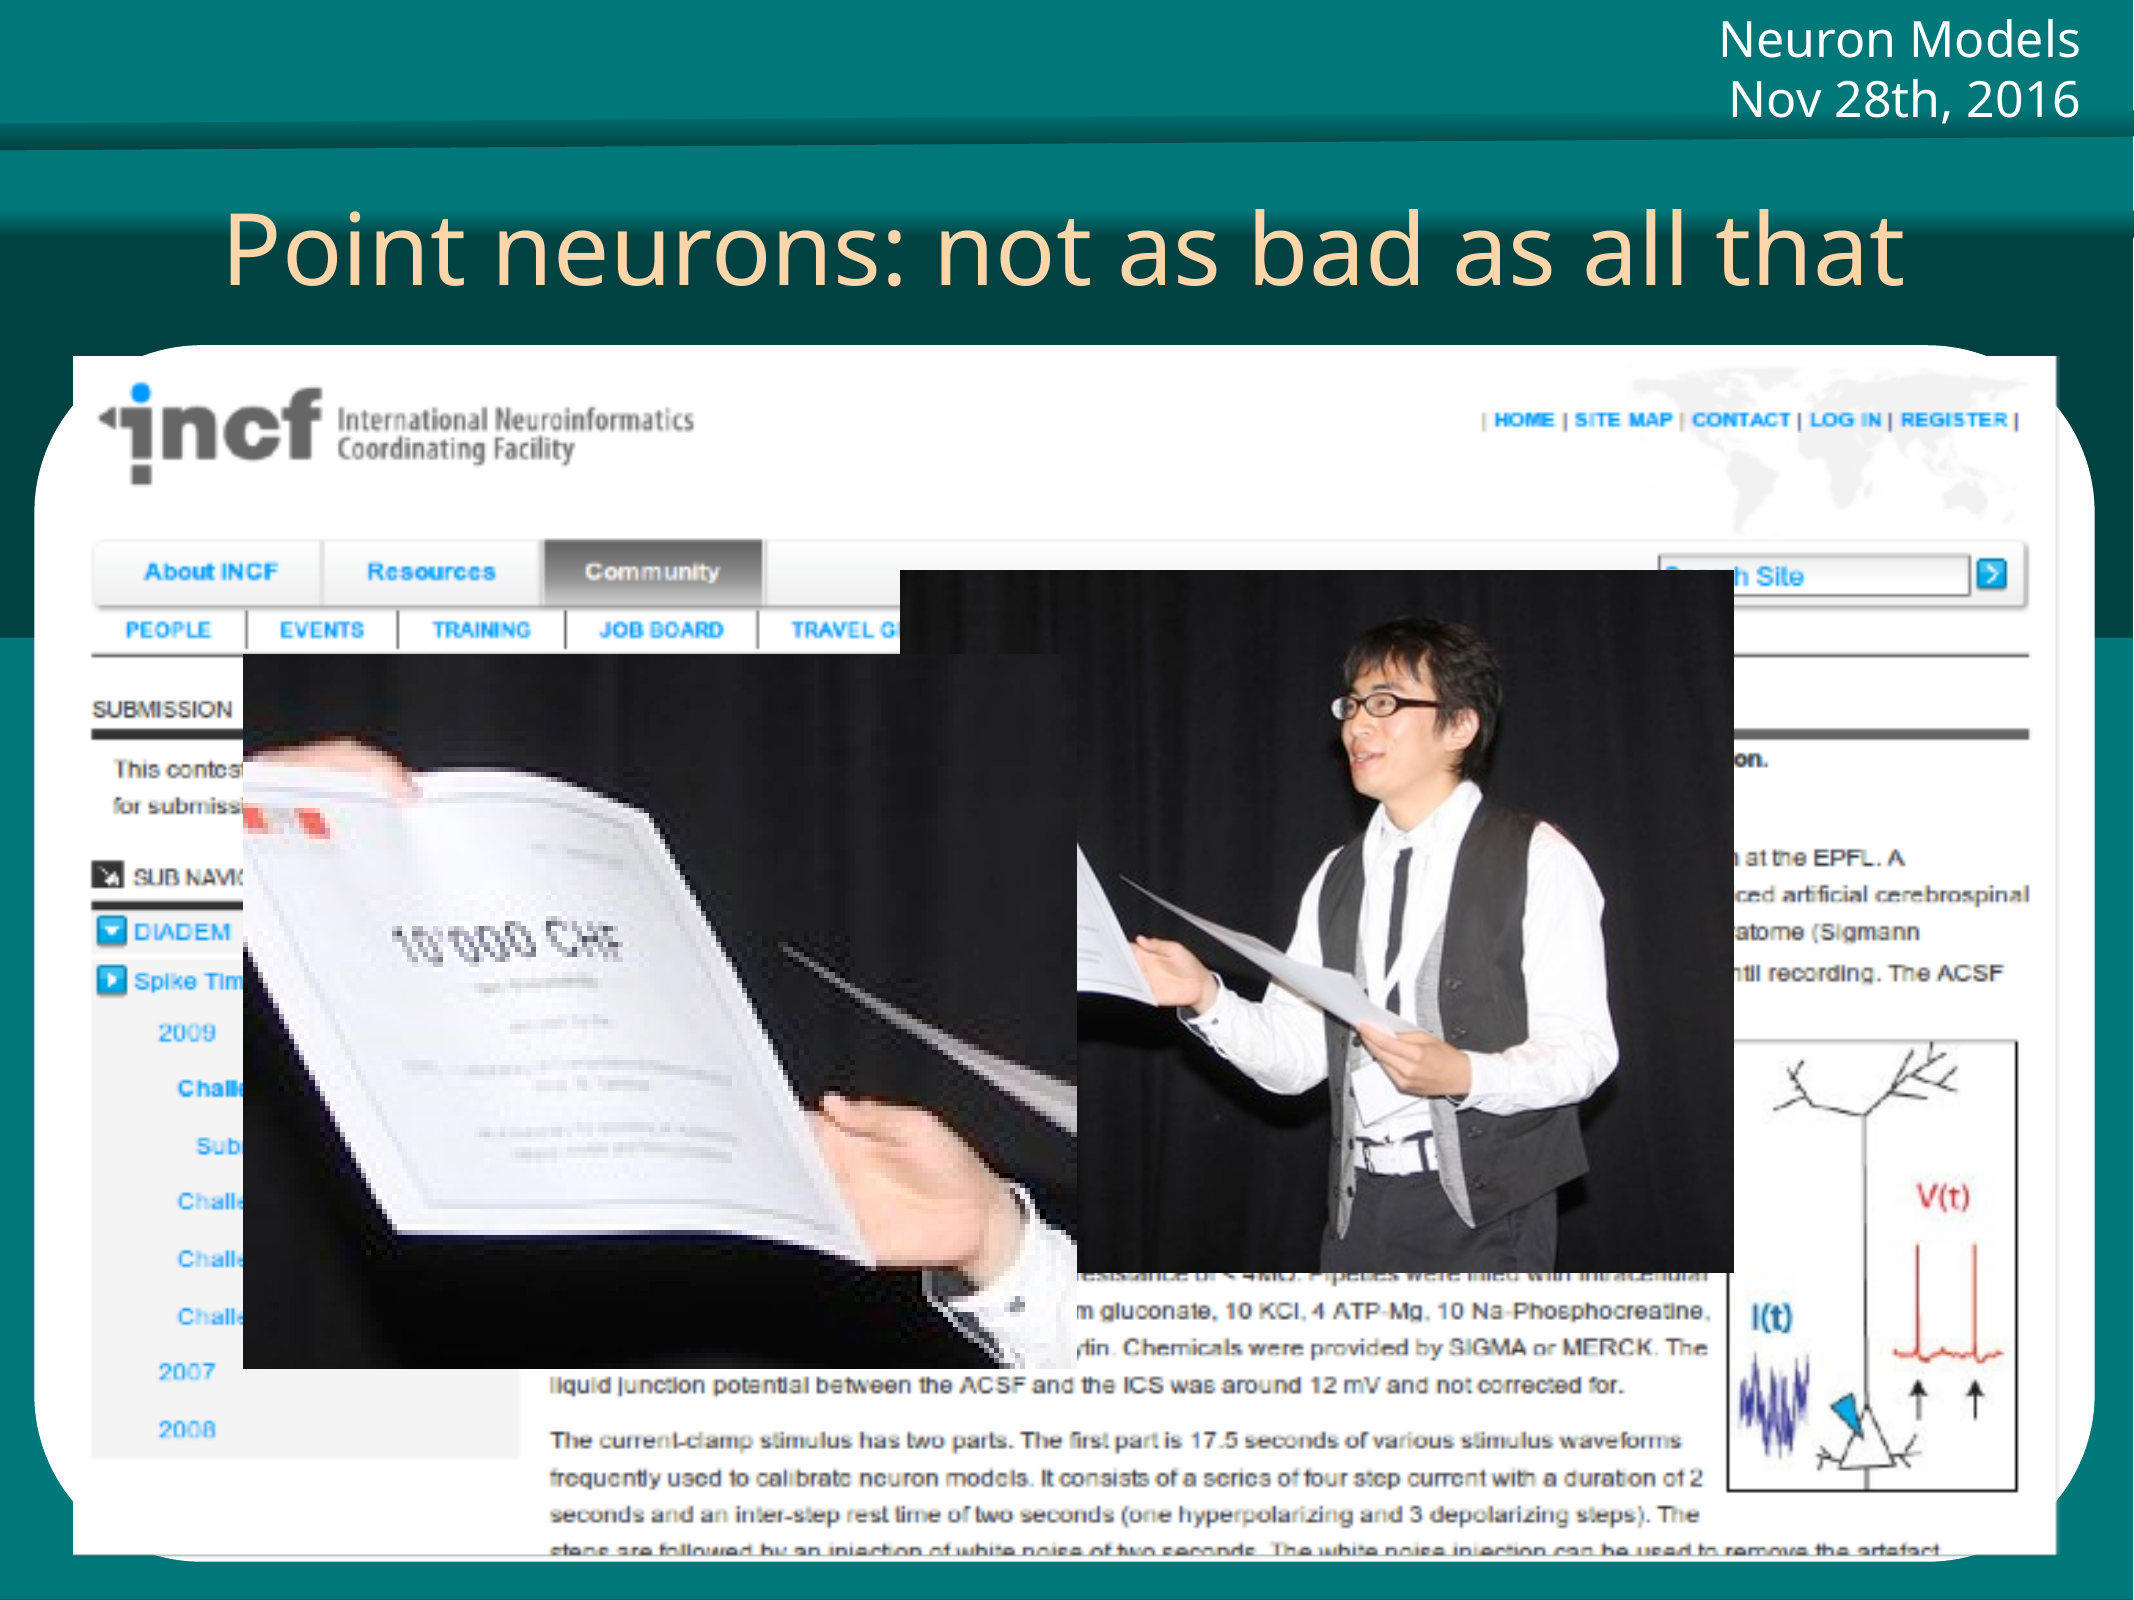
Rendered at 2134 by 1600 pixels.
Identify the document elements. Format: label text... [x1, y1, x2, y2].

text_box Neuron Models Nov 28th, 2016 [443, 1, 2090, 135]
text_box Point neurons: not as bad as all that [32, 153, 2097, 337]
picture [73, 356, 2060, 1559]
